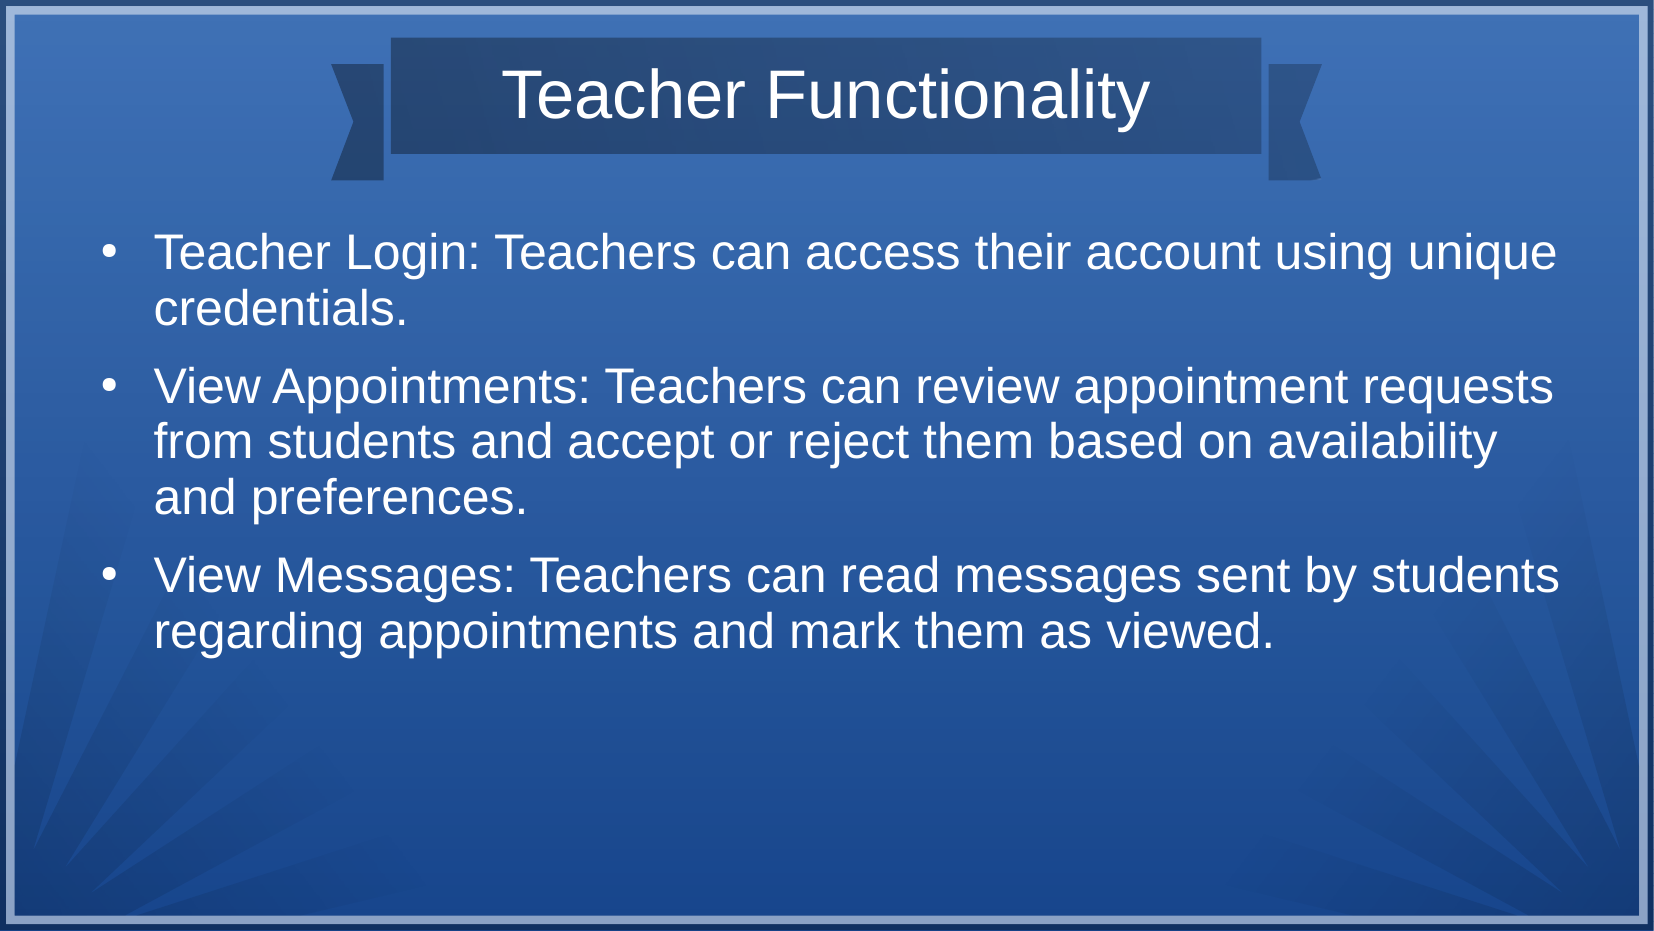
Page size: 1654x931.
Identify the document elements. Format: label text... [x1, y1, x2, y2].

title Teacher Functionality [389, 35, 1264, 154]
list Teacher Login: Teachers can access their account using unique credentials. View Appointments: Teachers can review appointment requests from students and accept or reject them based on availability and preferences. View Messages: Teachers can read messages sent by students regarding appointments and mark them as viewed. [82, 224, 1571, 848]
